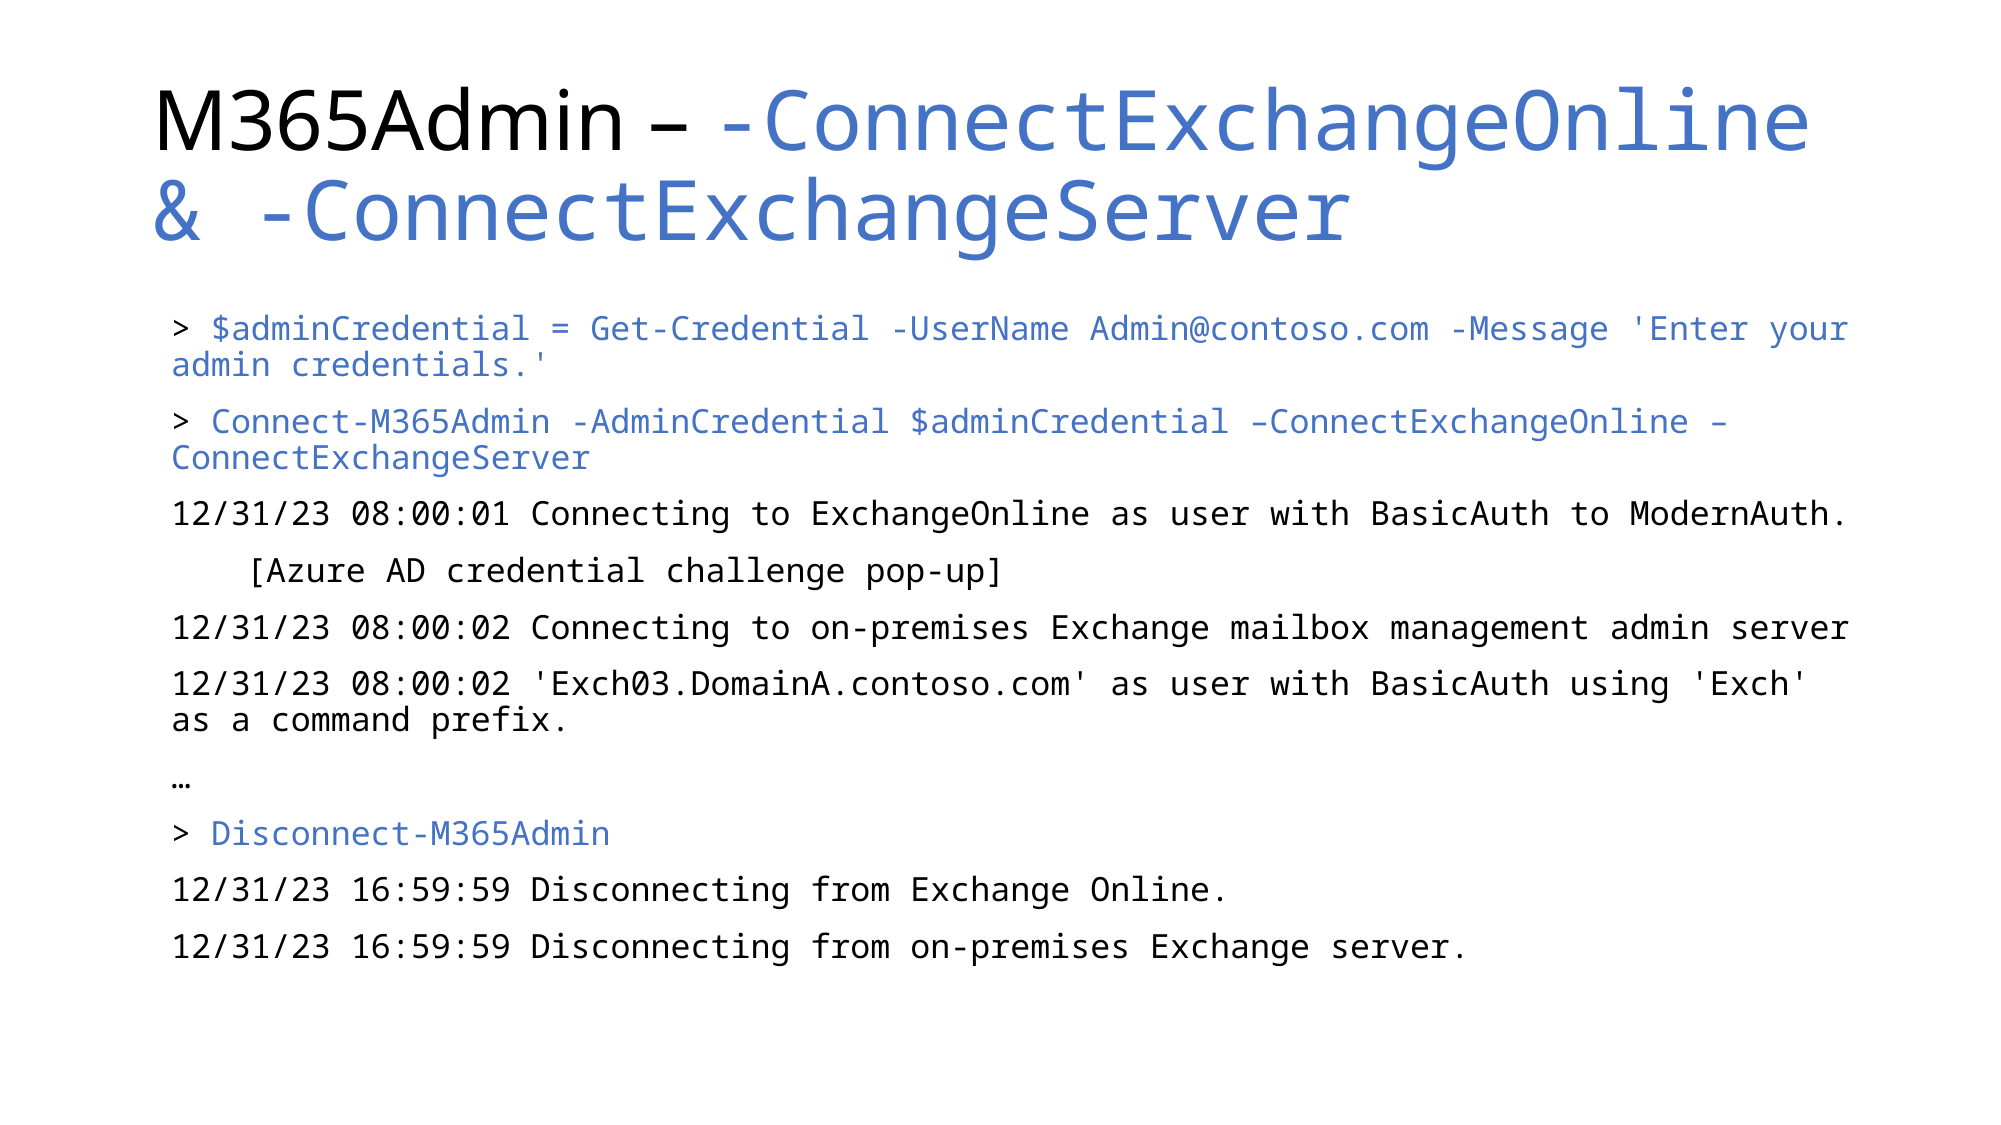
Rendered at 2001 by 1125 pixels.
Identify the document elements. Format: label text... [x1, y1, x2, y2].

title M365Admin – -ConnectExchangeOnline & -ConnectExchangeServer [137, 59, 1863, 278]
list > $adminCredential = Get-Credential -UserName Admin@contoso.com -Message 'Enter your admin credentials.' > Connect-M365Admin -AdminCredential $adminCredential –ConnectExchangeOnline –ConnectExchangeServer 12/31/23 08:00:01 Connecting to ExchangeOnline as user with BasicAuth to ModernAuth. [Azure AD credential challenge pop-up] 12/31/23 08:00:02 Connecting to on-premises Exchange mailbox management admin server 12/31/23 08:00:02 'Exch03.DomainA.contoso.com' as user with BasicAuth using 'Exch' as a command prefix. … > Disconnect-M365Admin 12/31/23 16:59:59 Disconnecting from Exchange Online. 12/31/23 16:59:59 Disconnecting from on-premises Exchange server. [156, 304, 1882, 1019]
